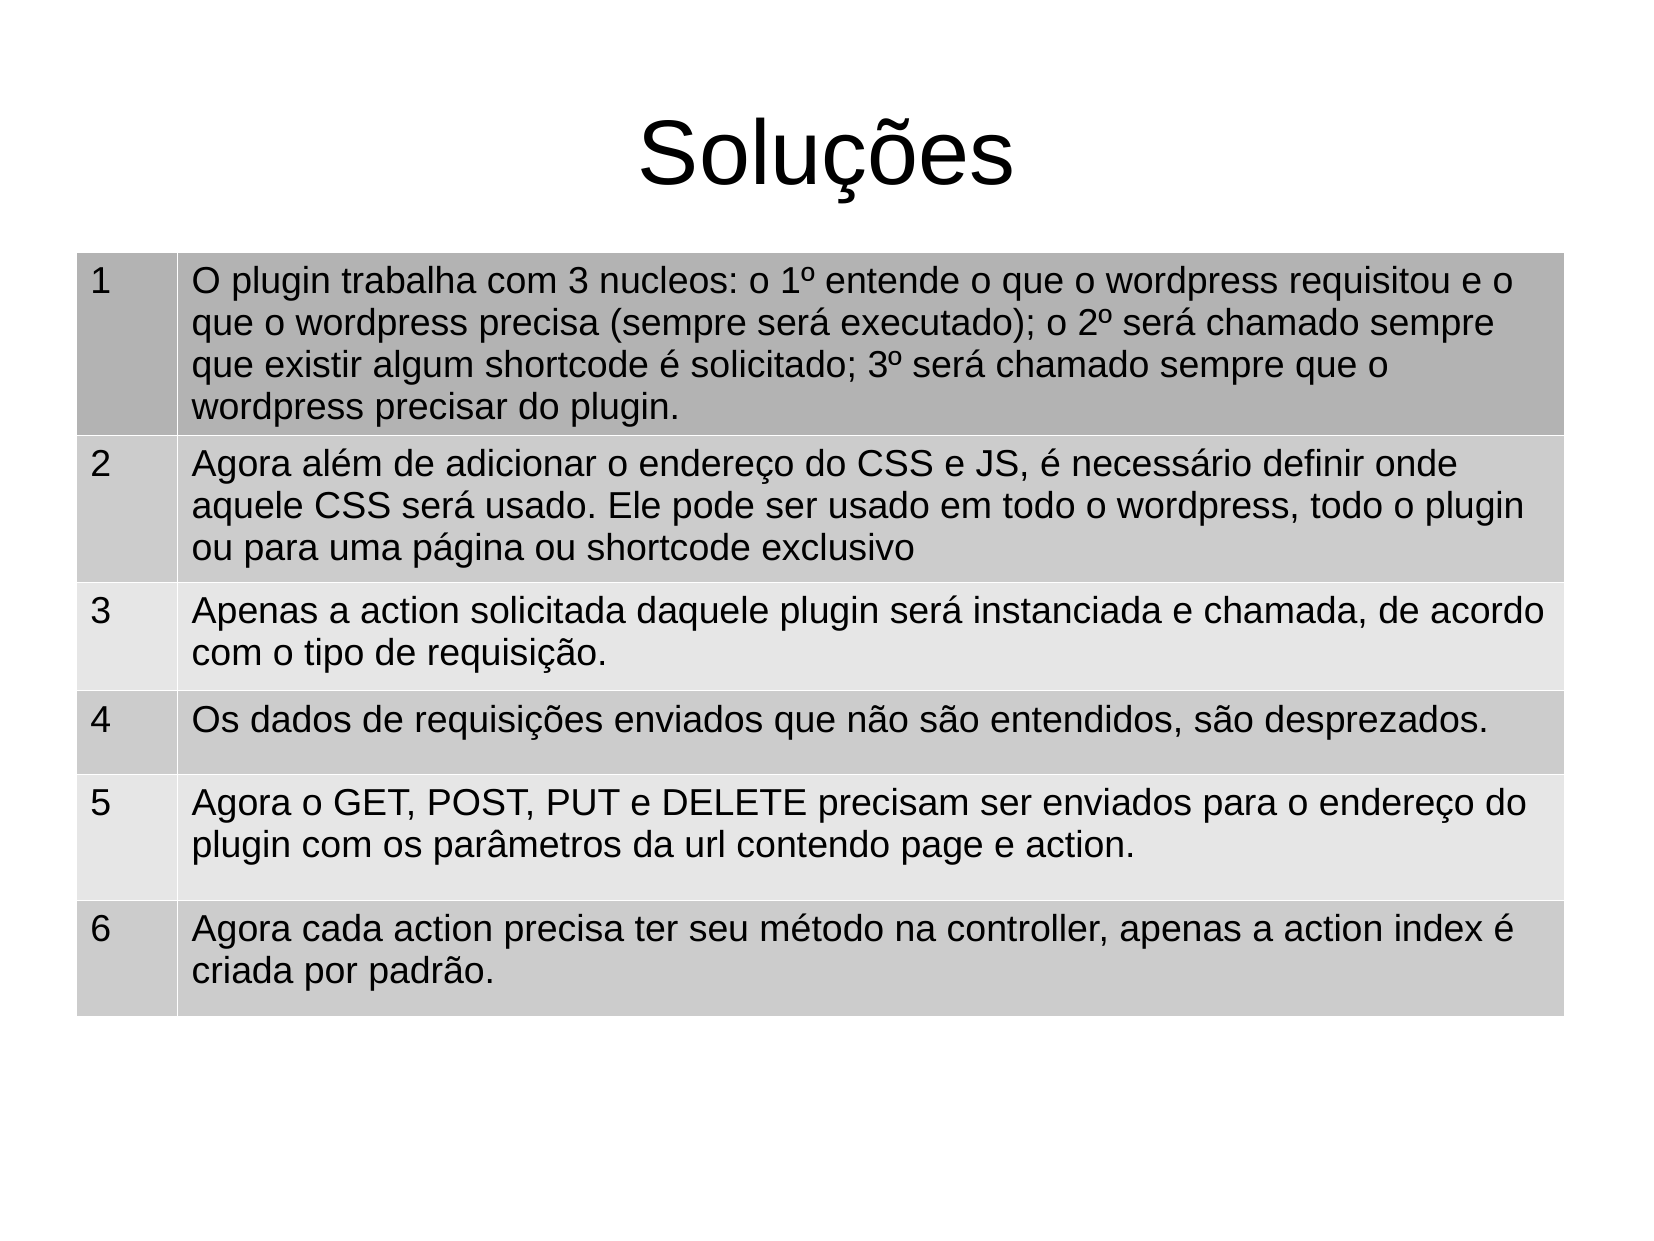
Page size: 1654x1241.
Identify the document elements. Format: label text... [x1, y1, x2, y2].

table_cell 5 [77, 775, 177, 900]
table_cell Os dados de requisições enviados que não são entendidos, são desprezados. [178, 691, 1564, 774]
table_header 1 [77, 253, 177, 435]
table_cell 6 [77, 901, 177, 1016]
table_cell 3 [77, 583, 177, 690]
table_header O plugin trabalha com 3 nucleos: o 1º entende o que o wordpress requisitou e o que o wordpress precisa (sempre será executado); o 2º será chamado sempre que existir algum shortcode é solicitado; 3º será chamado sempre que o wordpress precisar do plugin. [178, 253, 1564, 435]
table_cell 4 [77, 691, 177, 774]
table_cell Apenas a action solicitada daquele plugin será instanciada e chamada, de acordo com o tipo de requisição. [178, 583, 1564, 690]
table_cell Agora além de adicionar o endereço do CSS e JS, é necessário definir onde aquele CSS será usado. Ele pode ser usado em todo o wordpress, todo o plugin ou para uma página ou shortcode exclusivo [178, 436, 1564, 582]
title Soluções [82, 49, 1571, 257]
table_cell 2 [77, 436, 177, 582]
table_cell Agora o GET, POST, PUT e DELETE precisam ser enviados para o endereço do plugin com os parâmetros da url contendo page e action. [178, 775, 1564, 900]
table_cell Agora cada action precisa ter seu método na controller, apenas a action index é criada por padrão. [178, 901, 1564, 1016]
